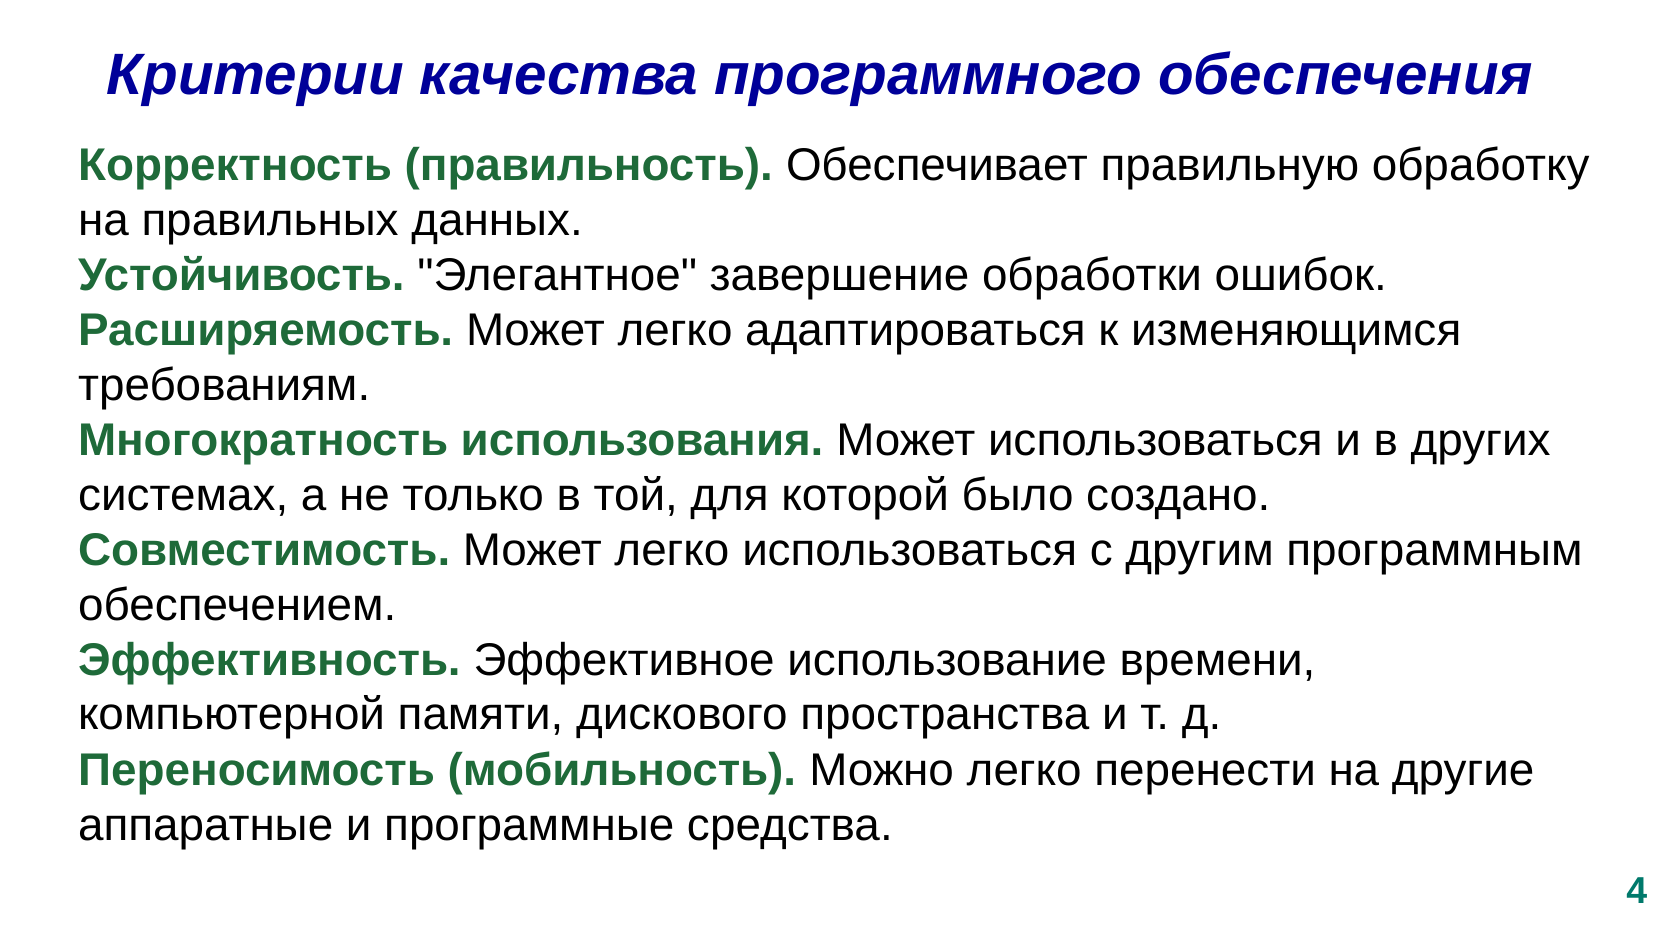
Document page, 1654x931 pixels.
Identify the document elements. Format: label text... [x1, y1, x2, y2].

text_box <номер> [1460, 862, 1652, 931]
text_box Критерии качества программного обеспечения [92, 28, 1549, 114]
text_box Корректность (правильность). Обеспечивает правильную обработку на правильных данных. Устойчивость. "Элегантное" завершение обработки ошибок. Расширяемость. Может легко адаптироваться к изменяющимся требованиям. Многократность использования. Может использоваться и в других системах, а не только в той, для которой было создано. Совместимость. Может легко использоваться с другим программным обеспечением. Эффективность. Эффективное использование времени, компьютерной памяти, дискового пространства и т. д. Переносимость (мобильность). Можно легко перенести на другие аппаратные и программные средства. [27, 126, 1642, 858]
